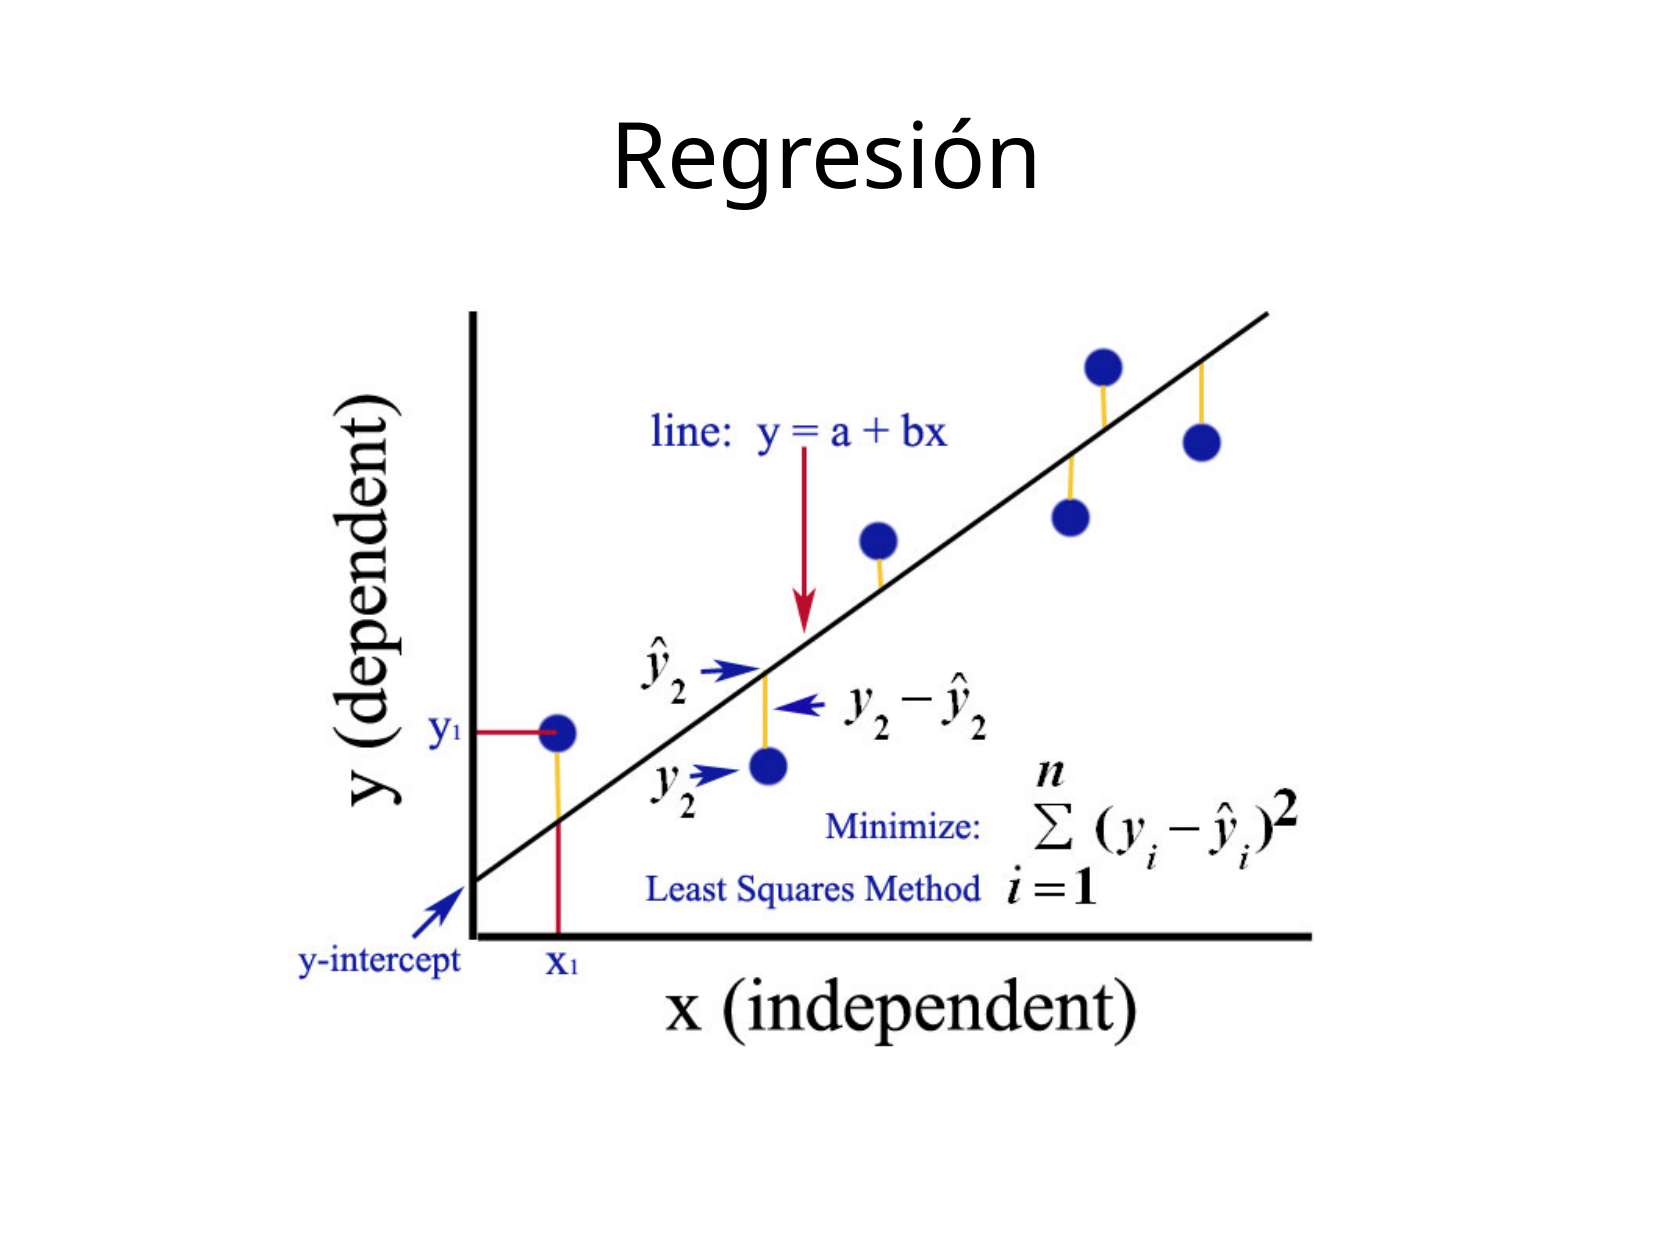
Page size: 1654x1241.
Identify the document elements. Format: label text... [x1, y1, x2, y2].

title Regresión [82, 49, 1571, 257]
picture [250, 271, 1359, 1087]
